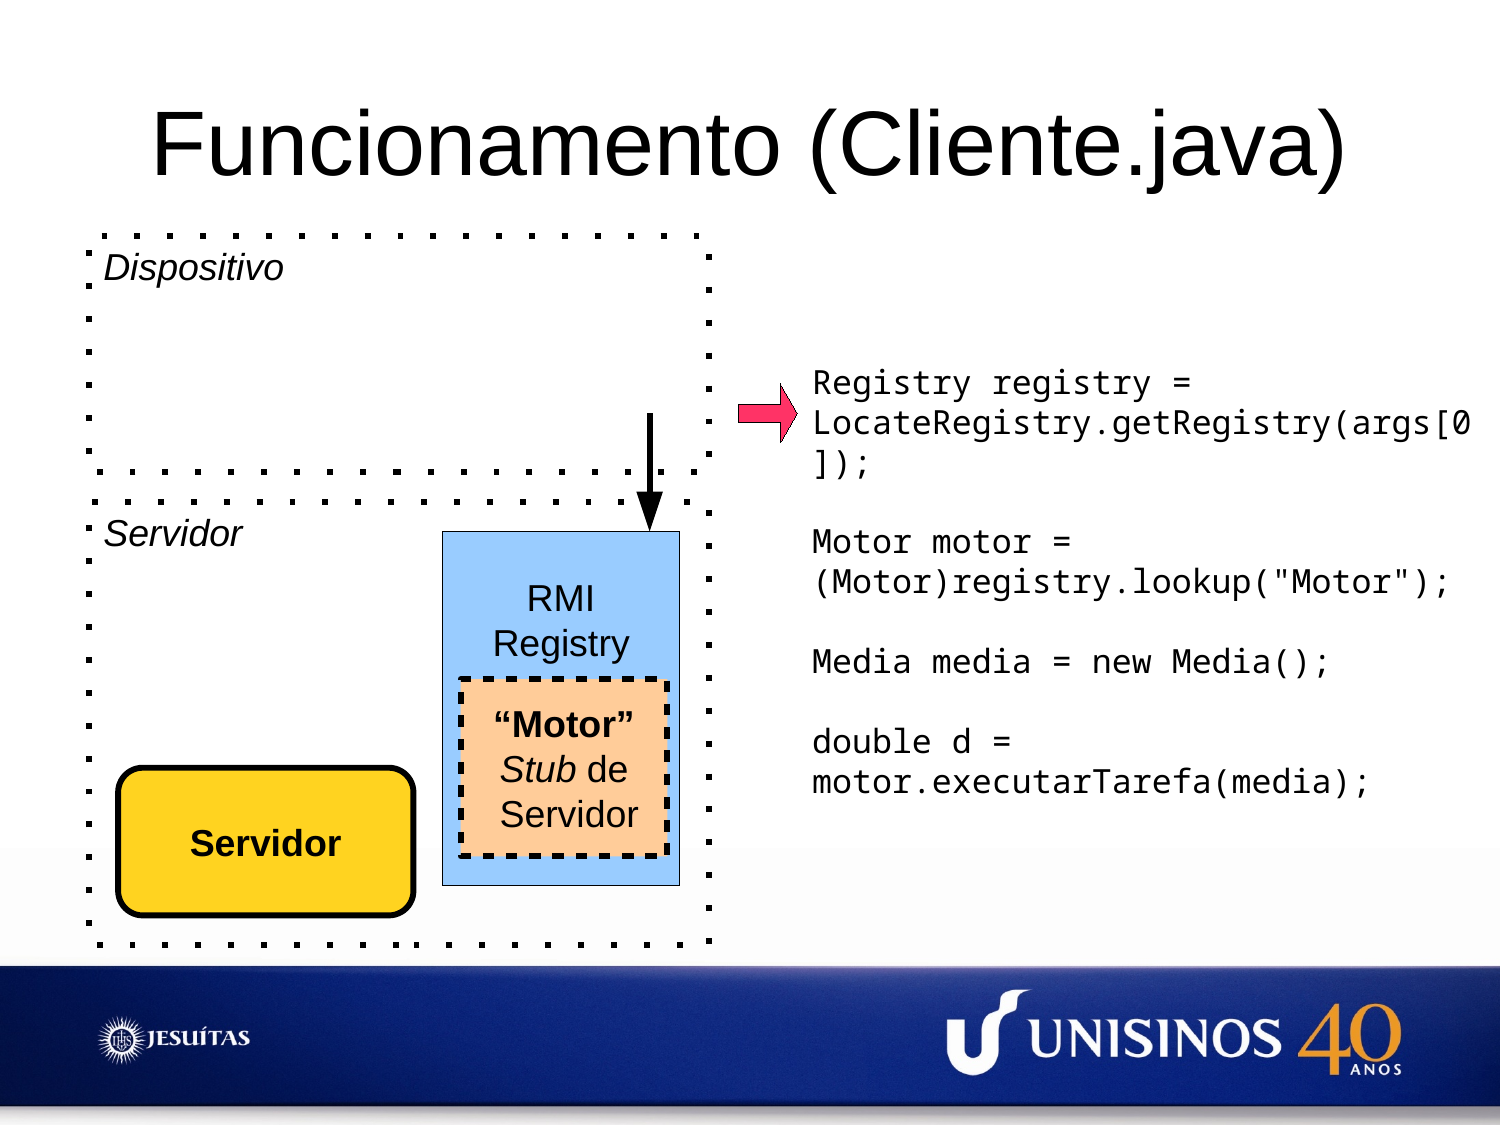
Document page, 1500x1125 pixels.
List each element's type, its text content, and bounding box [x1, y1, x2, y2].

text_box [738, 383, 798, 443]
text_box “Motor” Stub de Servidor [460, 679, 668, 857]
text_box Registry registry = LocateRegistry.getRegistry(args[0]); Motor motor = (Motor)registry.lookup("Motor"); Media media = new Media(); double d = motor.executarTarefa(media); [797, 353, 1500, 768]
title Funcionamento (Cliente.java) [75, 45, 1426, 233]
picture [0, 848, 1500, 1125]
text_box Servidor [118, 767, 414, 916]
text_box Dispositivo [88, 235, 299, 296]
text_box Servidor [88, 501, 258, 591]
text_box RMI Registry [442, 531, 680, 886]
